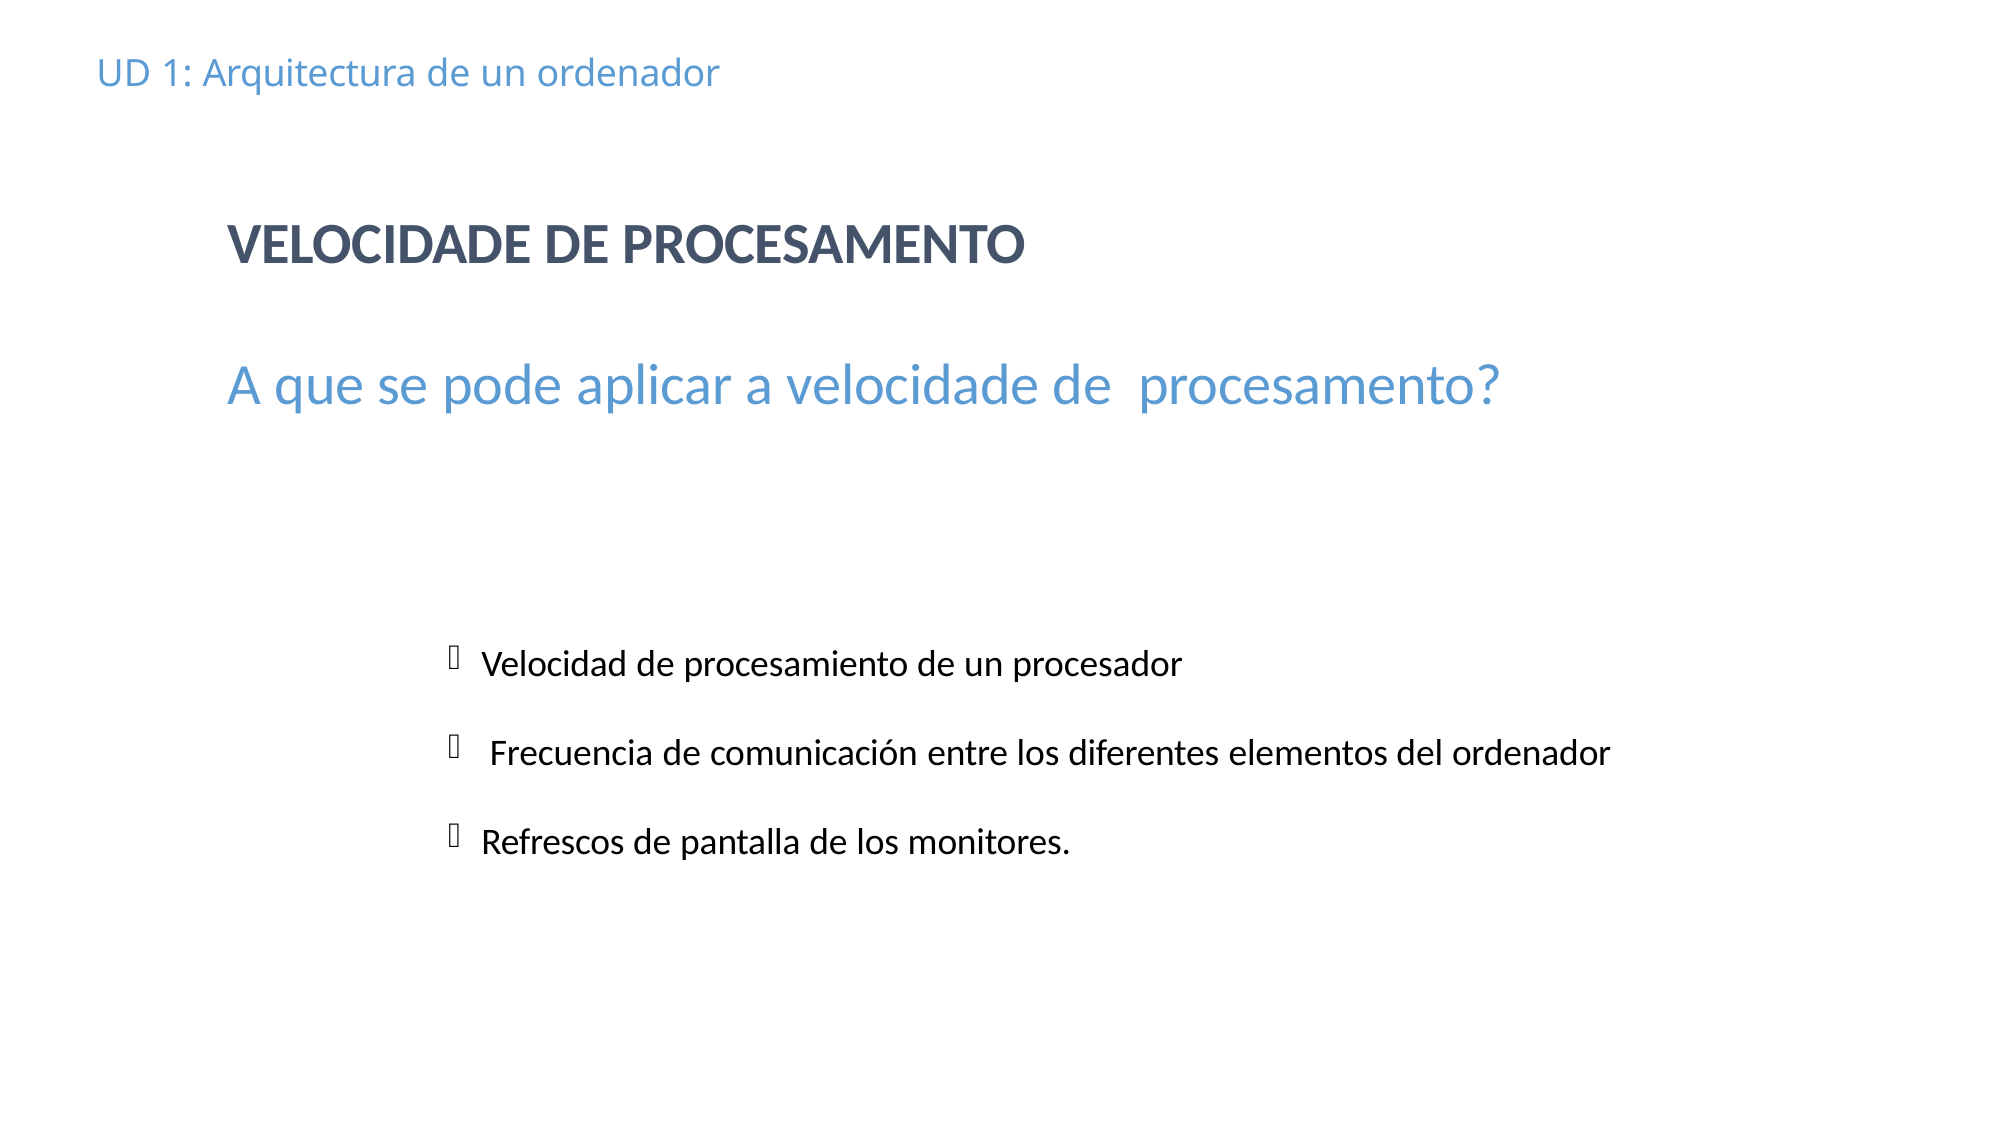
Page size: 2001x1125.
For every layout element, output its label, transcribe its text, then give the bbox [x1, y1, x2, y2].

text_box Velocidad de procesamiento de un procesador Frecuencia de comunicación entre los diferentes elementos del ordenador Refrescos de pantalla de los monitores. [446, 636, 1623, 863]
title UD 1: Arquitectura de un ordenador [94, 47, 1252, 202]
text_box VELOCIDADE DE PROCESAMENTO A que se pode aplicar a velocidade de procesamento? [59, 202, 1938, 417]
